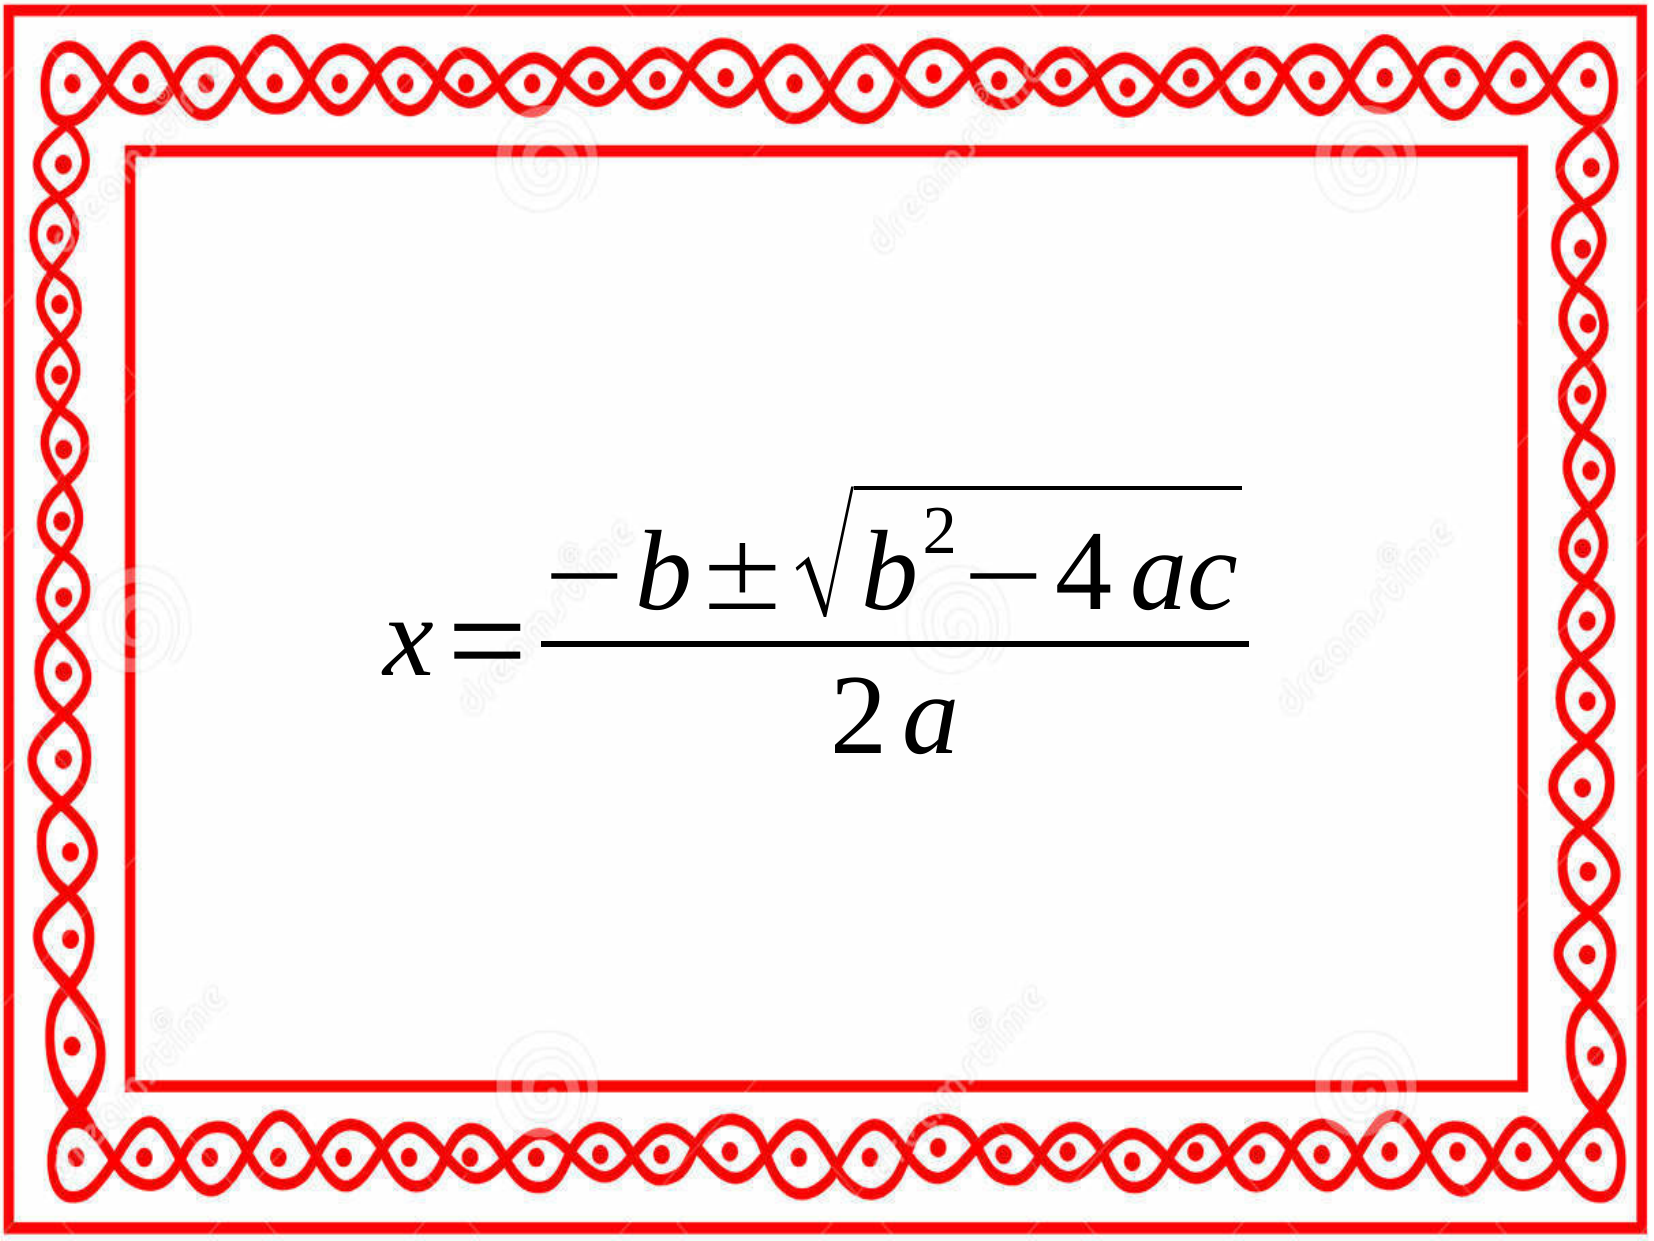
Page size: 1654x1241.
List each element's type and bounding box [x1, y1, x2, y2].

chart [371, 480, 1261, 779]
picture [0, 0, 1654, 1241]
